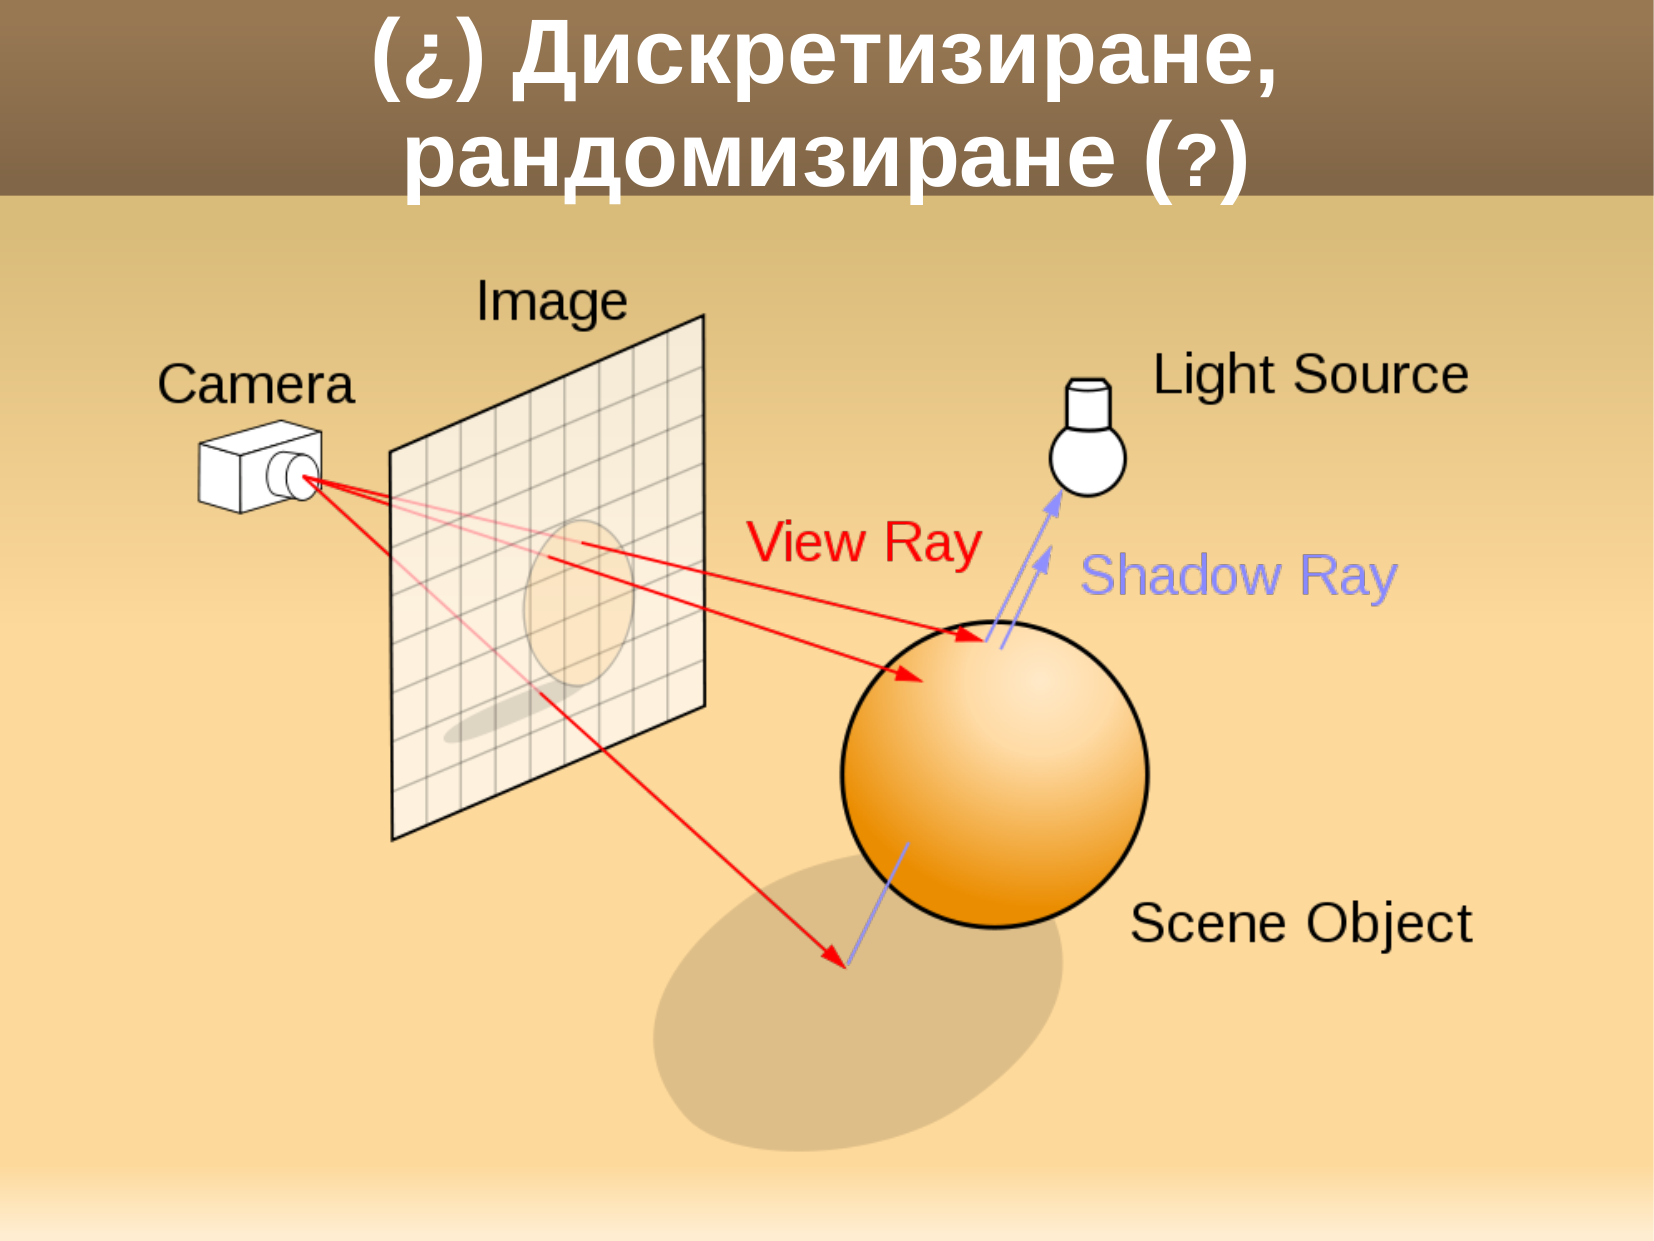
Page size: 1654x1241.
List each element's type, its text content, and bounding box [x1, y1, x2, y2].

picture [0, 0, 1654, 1241]
title (¿) Дискретизиране, рандомизиране (?) [76, 1, 1576, 207]
